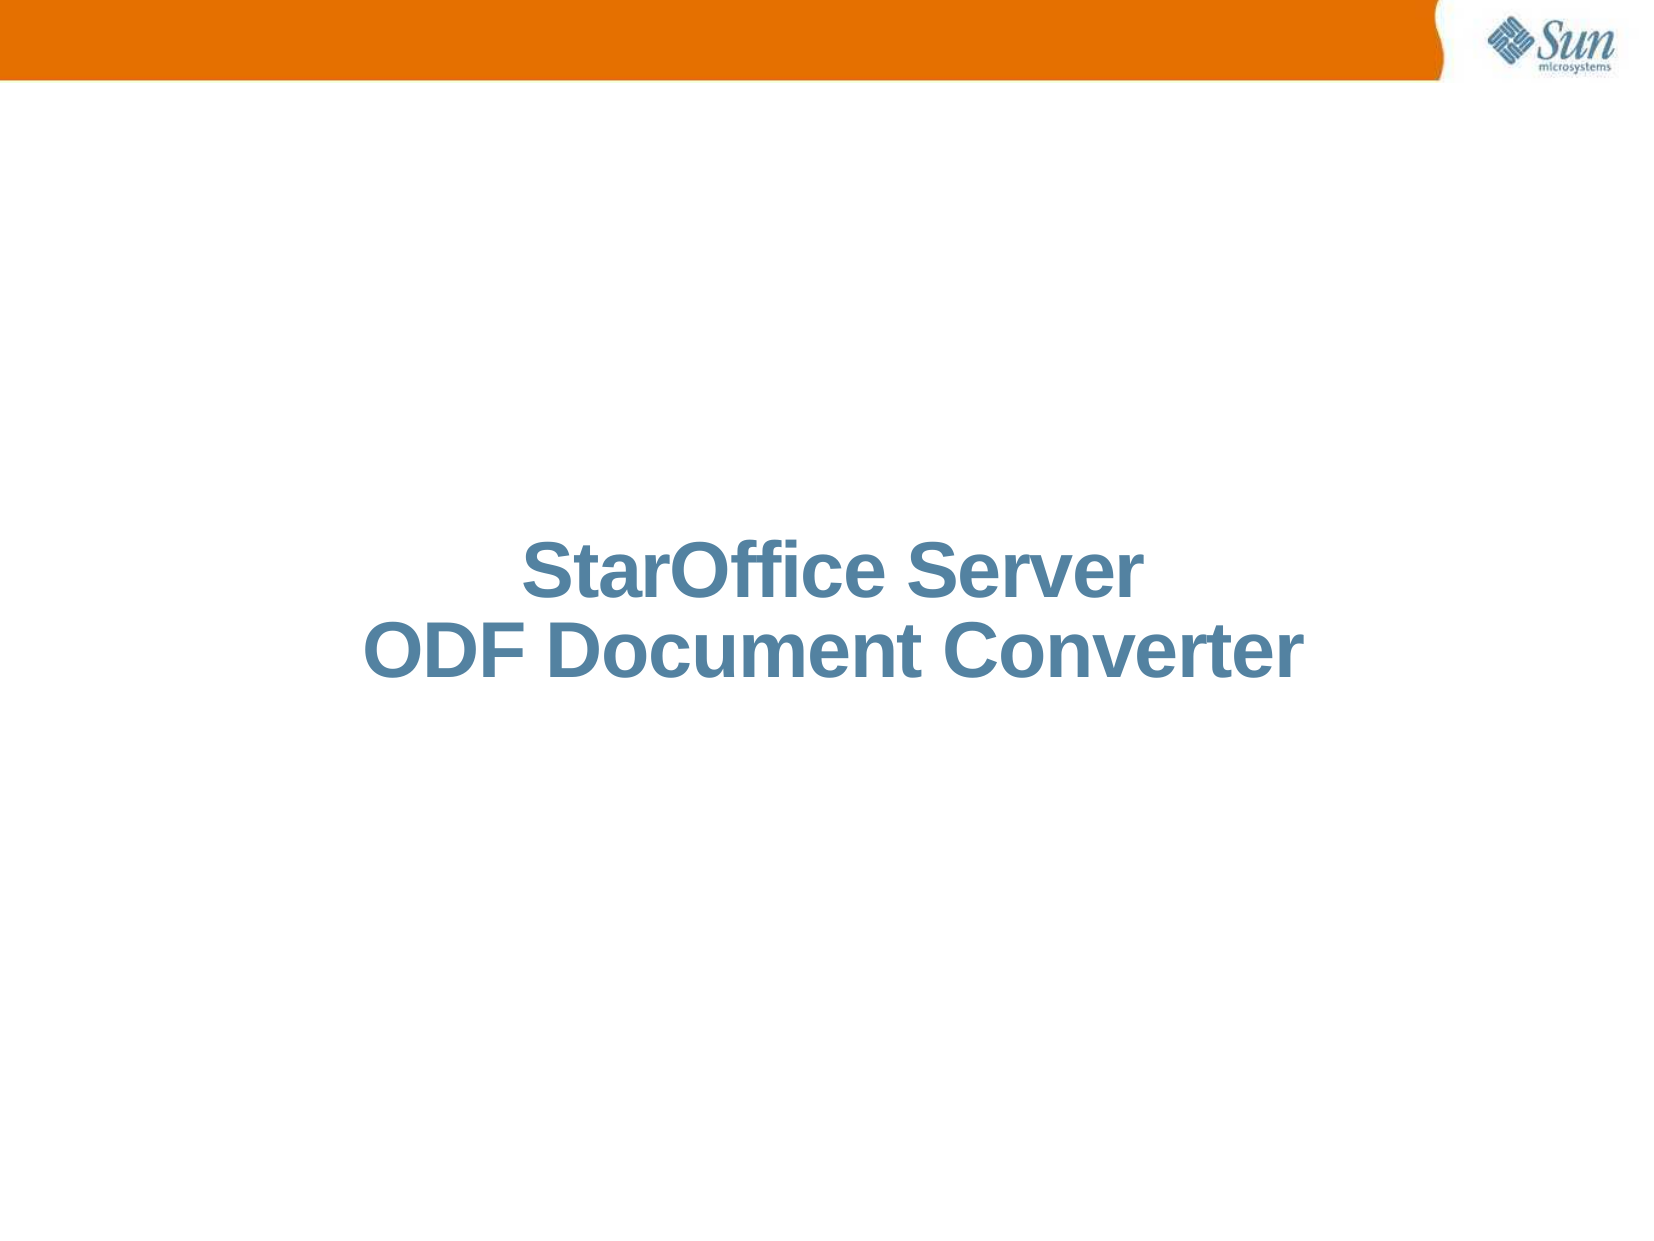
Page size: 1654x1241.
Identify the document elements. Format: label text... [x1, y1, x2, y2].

picture [0, 0, 1654, 83]
title StarOffice Server ODF Document Converter [82, 533, 1585, 702]
